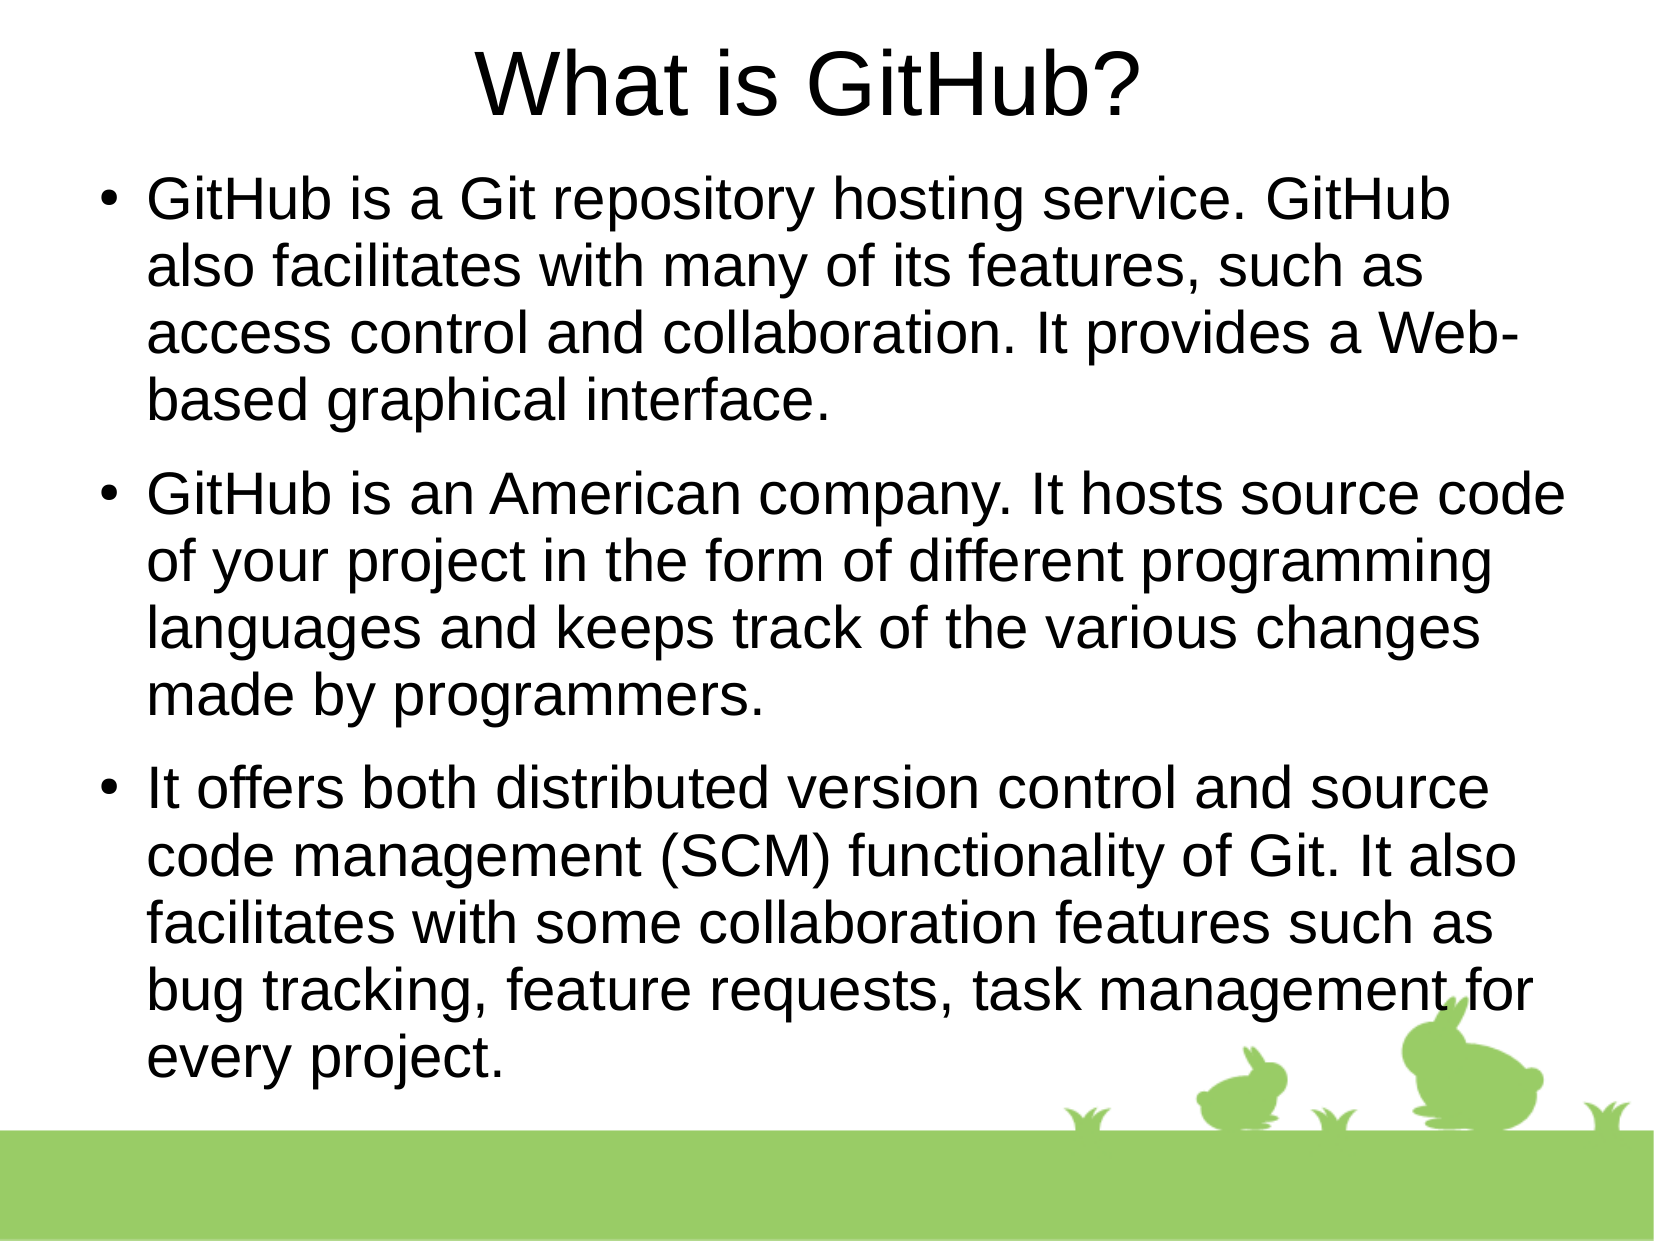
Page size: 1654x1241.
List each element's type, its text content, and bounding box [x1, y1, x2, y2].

list GitHub is a Git repository hosting service. GitHub also facilitates with many of its features, such as access control and collaboration. It provides a Web-based graphical interface. GitHub is an American company. It hosts source code of your project in the form of different programming languages and keeps track of the various changes made by programmers. It offers both distributed version control and source code management (SCM) functionality of Git. It also facilitates with some collaboration features such as bug tracking, feature requests, task management for every project. [82, 165, 1571, 1099]
title What is GitHub? [82, 32, 1536, 136]
picture [0, 0, 1654, 1241]
